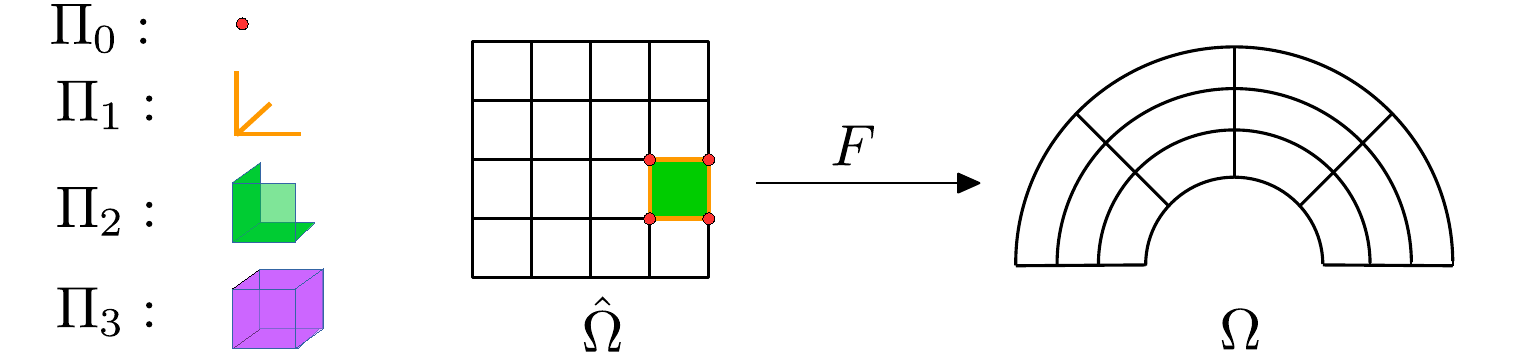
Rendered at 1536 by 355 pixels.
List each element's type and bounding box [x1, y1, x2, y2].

text_box [57, 187, 153, 236]
text_box [57, 287, 153, 337]
text_box [57, 80, 153, 130]
text_box [232, 162, 315, 243]
text_box [236, 17, 249, 30]
text_box [643, 153, 715, 225]
text_box [832, 125, 874, 166]
text_box [51, 4, 147, 54]
text_box [232, 268, 324, 349]
text_box [1221, 308, 1259, 350]
text_box [583, 296, 621, 352]
